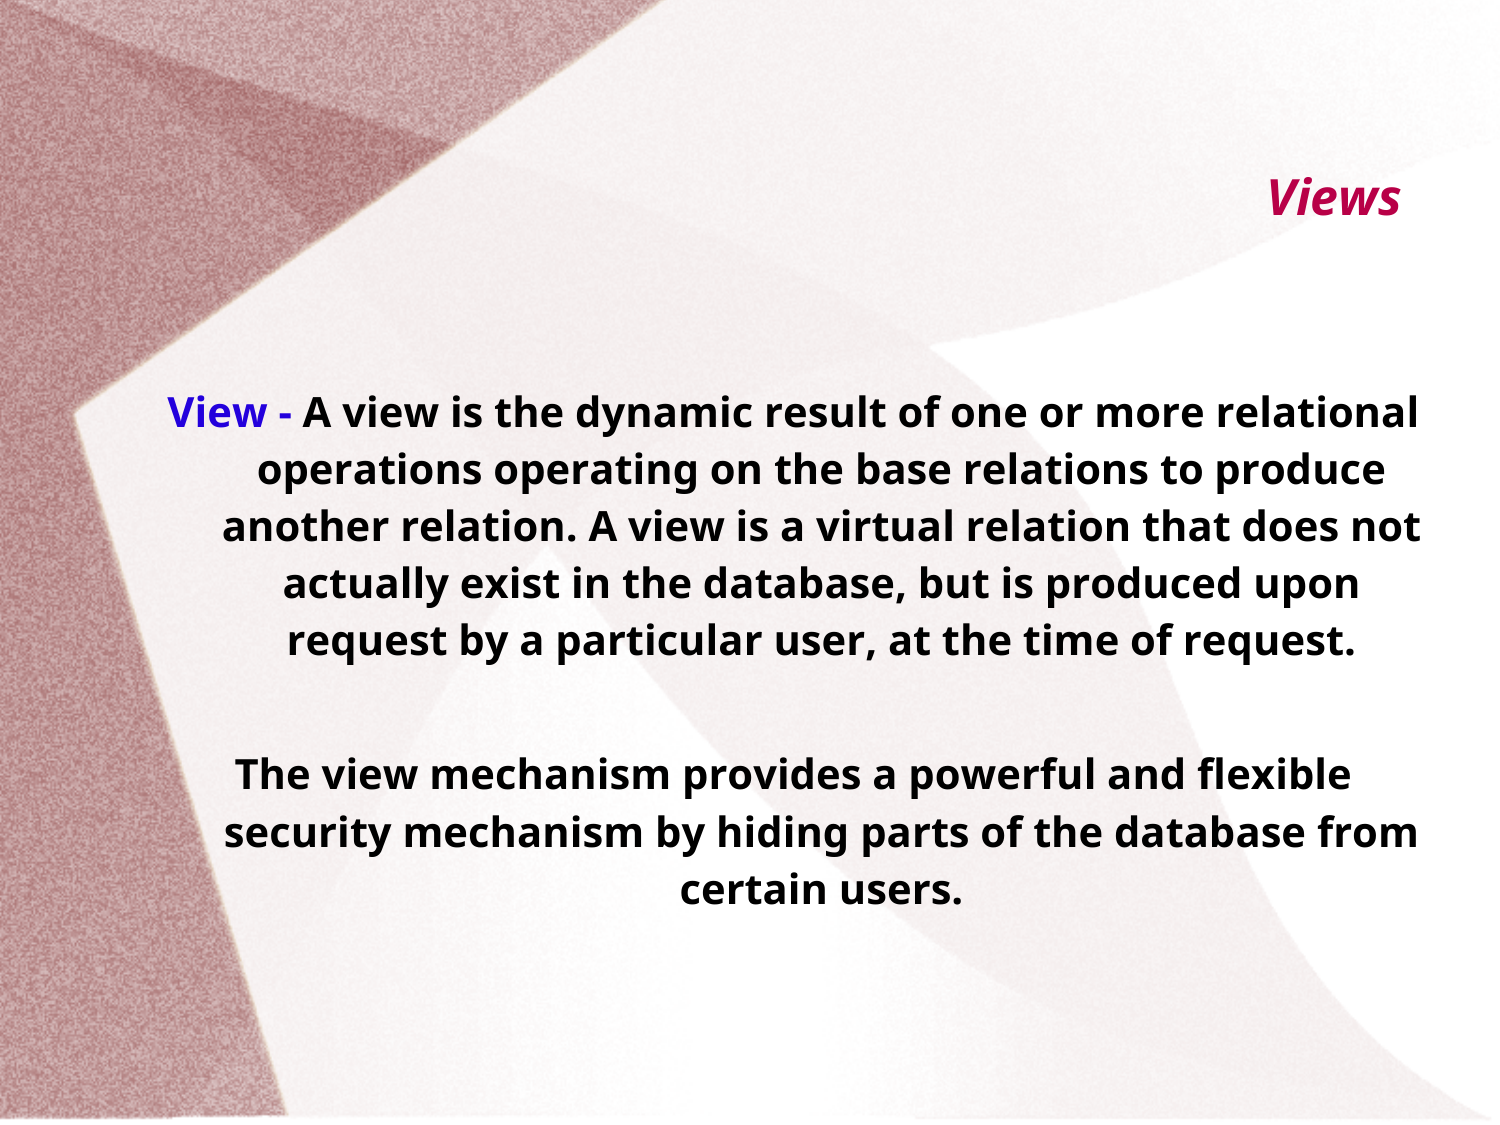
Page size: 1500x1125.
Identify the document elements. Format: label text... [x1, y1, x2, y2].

title Views [149, 112, 1417, 238]
picture [0, 0, 1500, 1125]
subtitle View - A view is the dynamic result of one or more relational operations operating on the base relations to produce another relation. A view is a virtual relation that does not actually exist in the database, but is produced upon request by a particular user, at the time of request. The view mechanism provides a powerful and flexible security mechanism by hiding parts of the database from certain users. [137, 374, 1450, 1088]
